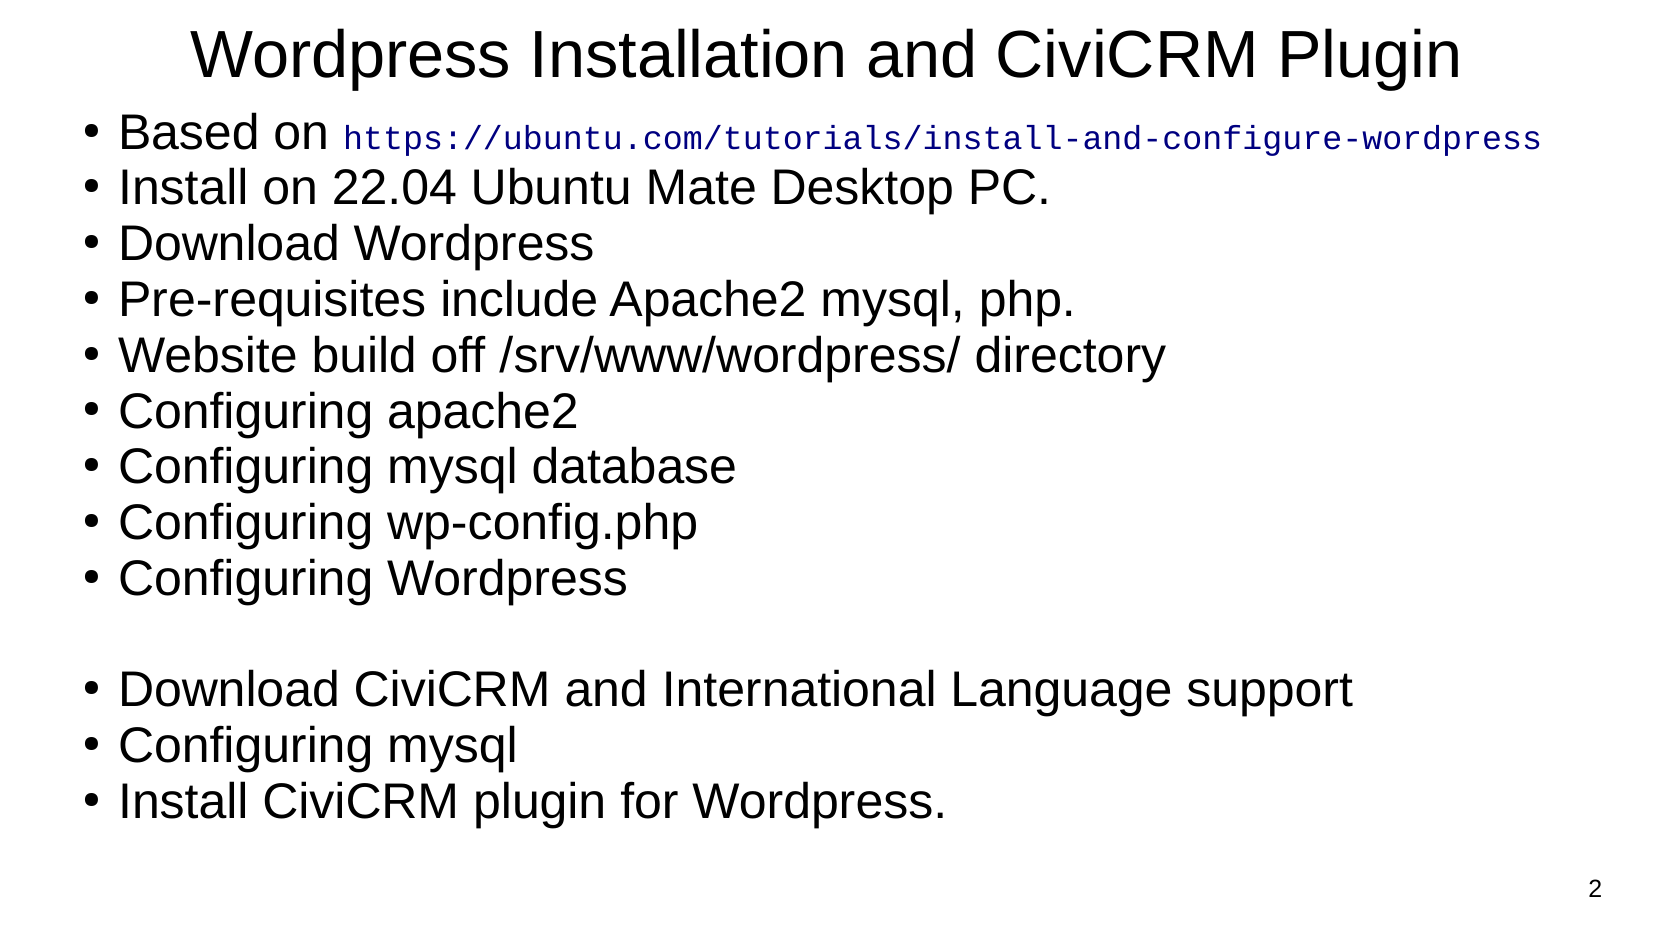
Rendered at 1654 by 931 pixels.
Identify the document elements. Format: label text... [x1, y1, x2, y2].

subtitle Based on https://ubuntu.com/tutorials/install-and-configure-wordpress Install on 22.04 Ubuntu Mate Desktop PC. Download Wordpress Pre-requisites include Apache2 mysql, php. Website build off /srv/www/wordpress/ directory Configuring apache2 Configuring mysql database Configuring wp-config.php Configuring Wordpress Download CiviCRM and International Language support Configuring mysql Install CiviCRM plugin for Wordpress. [82, 104, 1571, 885]
text_box <number> [1573, 867, 1636, 911]
title Wordpress Installation and CiviCRM Plugin [82, 17, 1571, 93]
